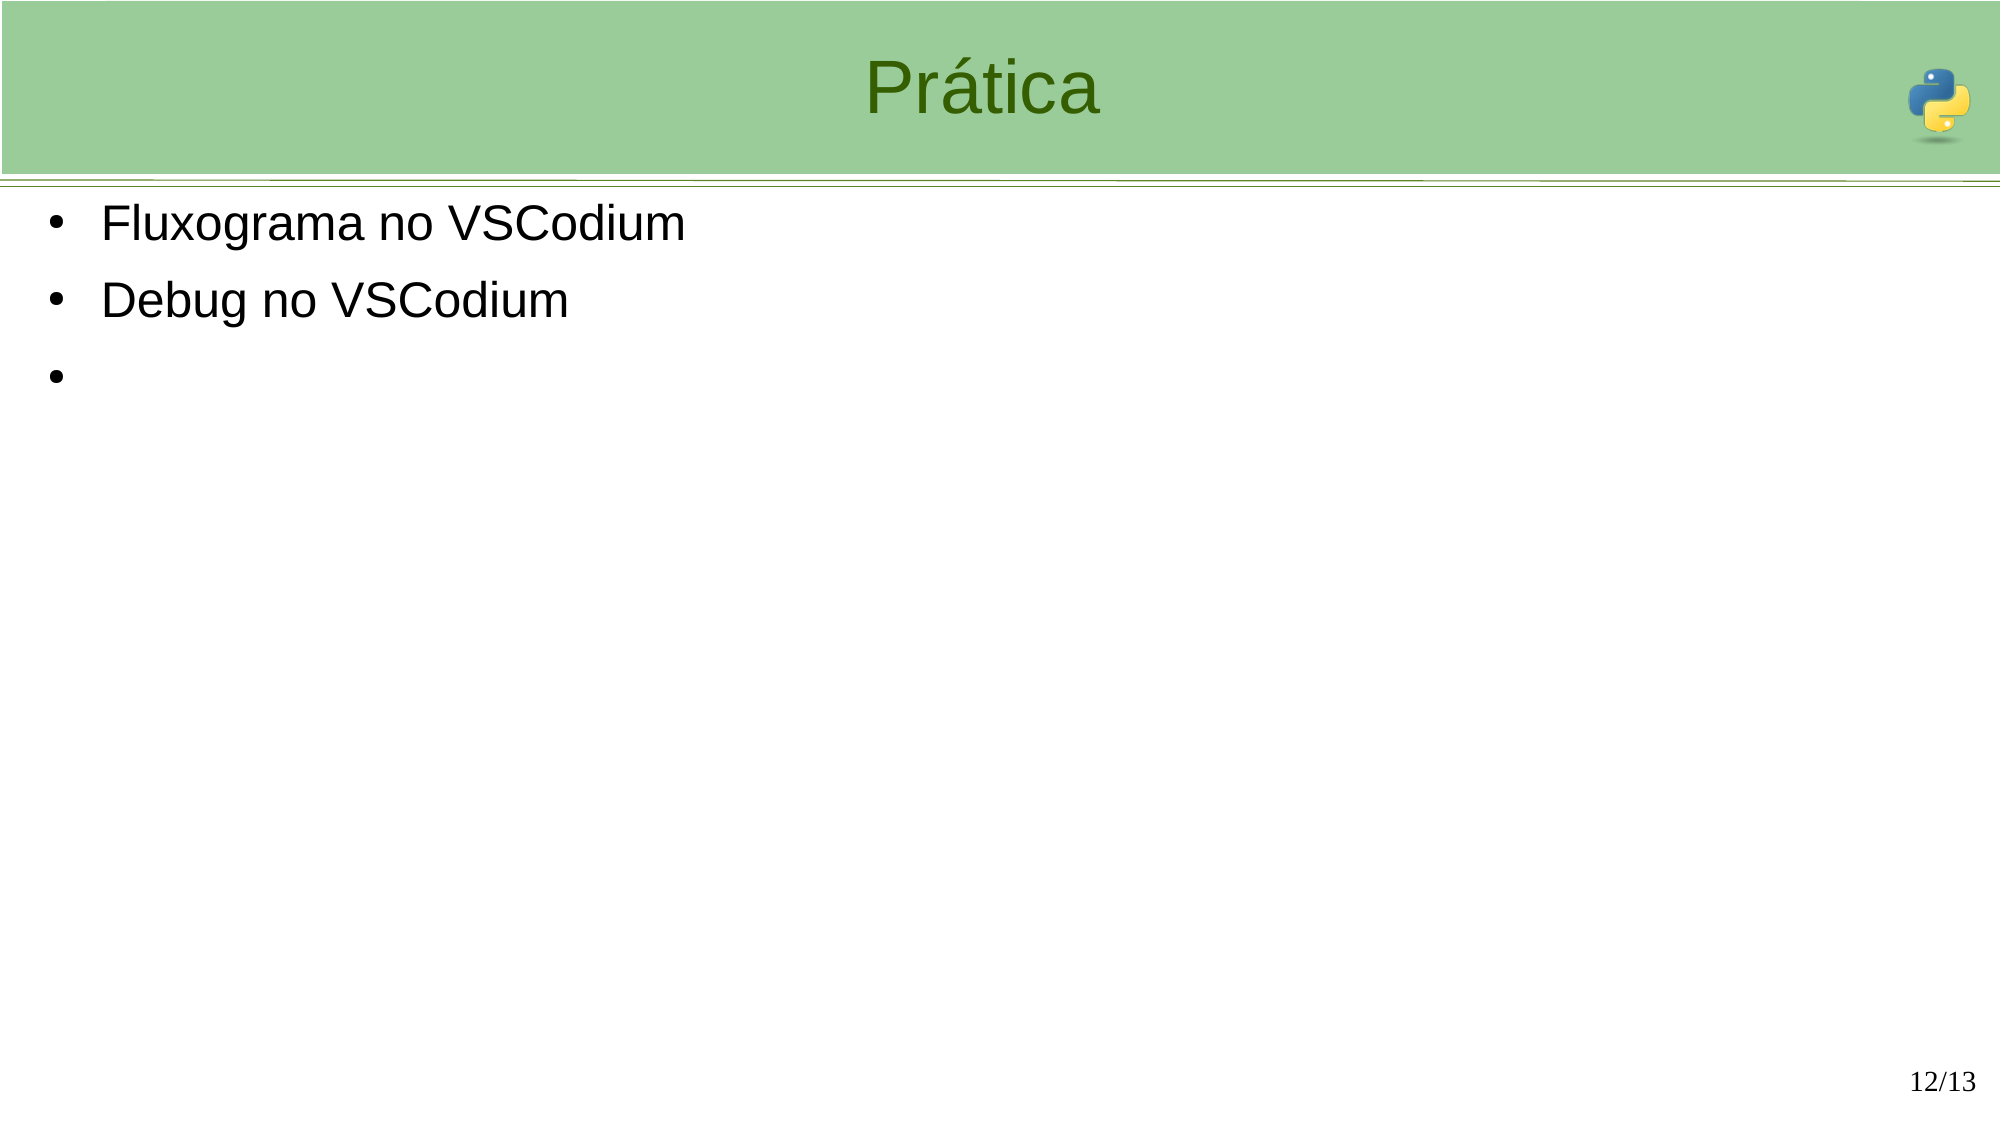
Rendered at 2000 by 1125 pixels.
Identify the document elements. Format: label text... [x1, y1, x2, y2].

list Fluxograma no VSCodium Debug no VSCodium [30, 195, 1966, 848]
title Prática [105, 0, 1861, 174]
picture [1901, 59, 1979, 148]
